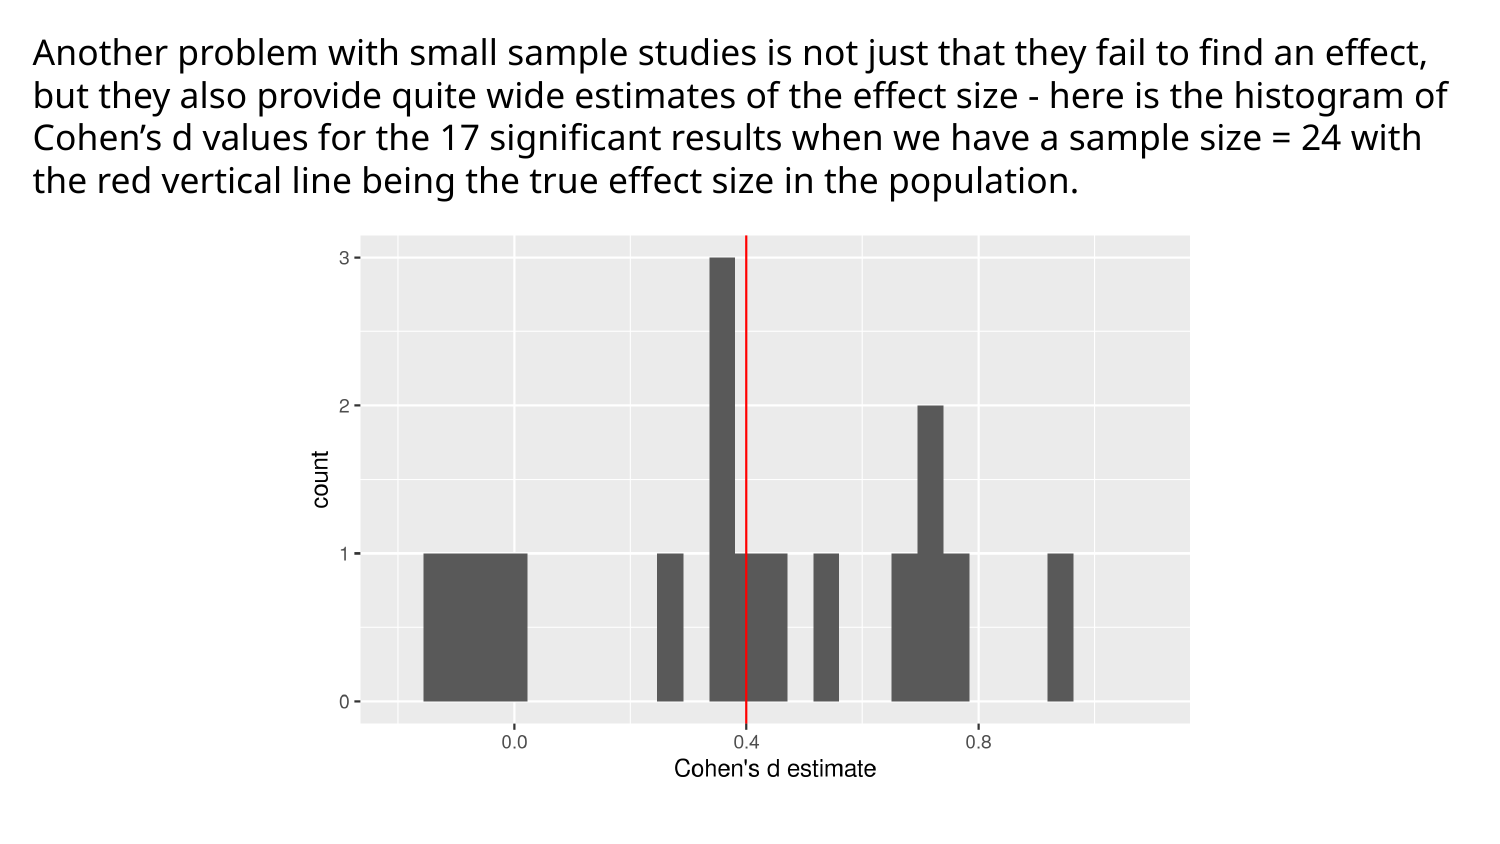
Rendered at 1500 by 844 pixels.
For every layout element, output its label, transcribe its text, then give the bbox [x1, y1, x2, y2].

picture [298, 223, 1202, 794]
text_box Another problem with small sample studies is not just that they fail to find an effect, but they also provide quite wide estimates of the effect size - here is the histogram of Cohen’s d values for the 17 significant results when we have a sample size = 24 with the red vertical line being the true effect size in the population. [17, 15, 1483, 392]
